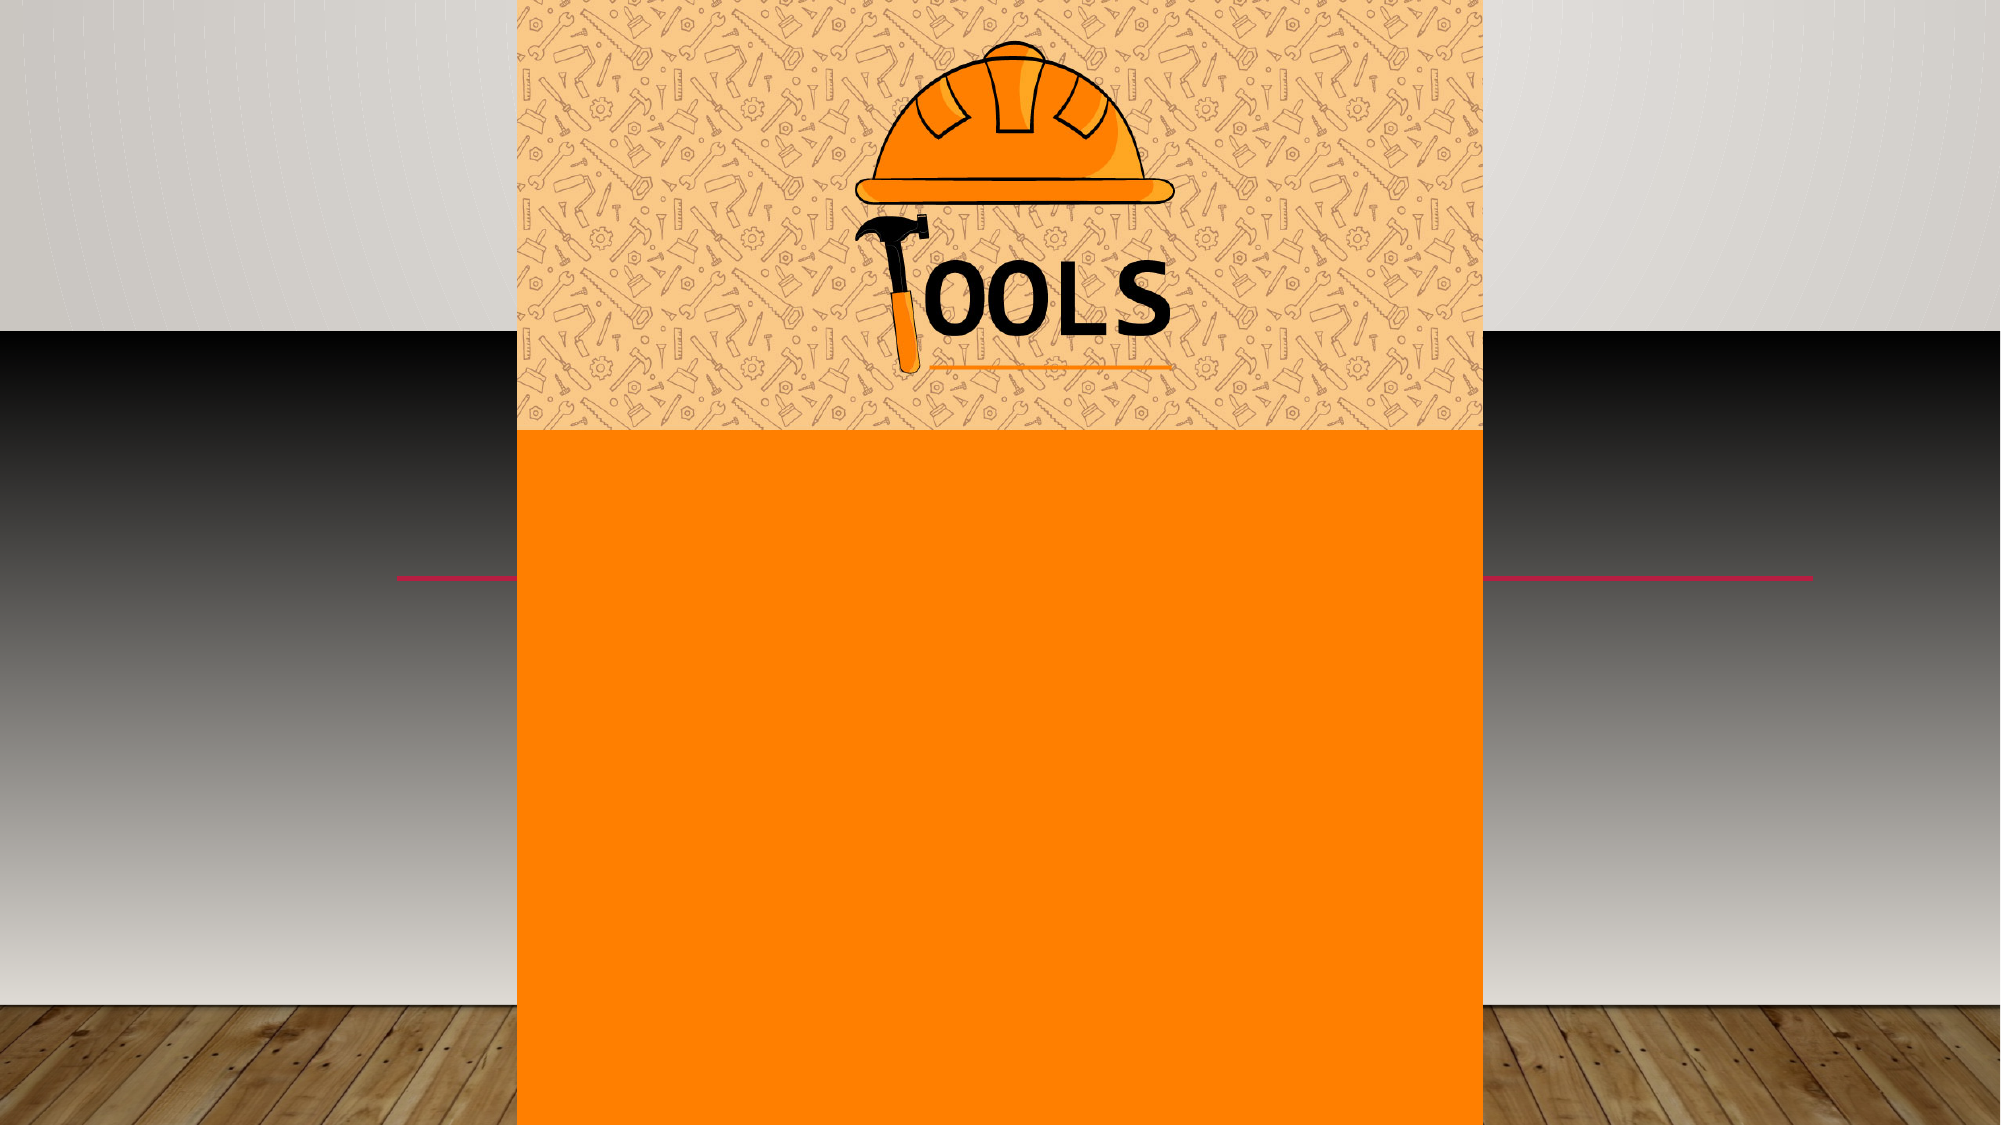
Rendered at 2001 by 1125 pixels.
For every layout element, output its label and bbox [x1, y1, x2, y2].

picture [517, 0, 1483, 1125]
